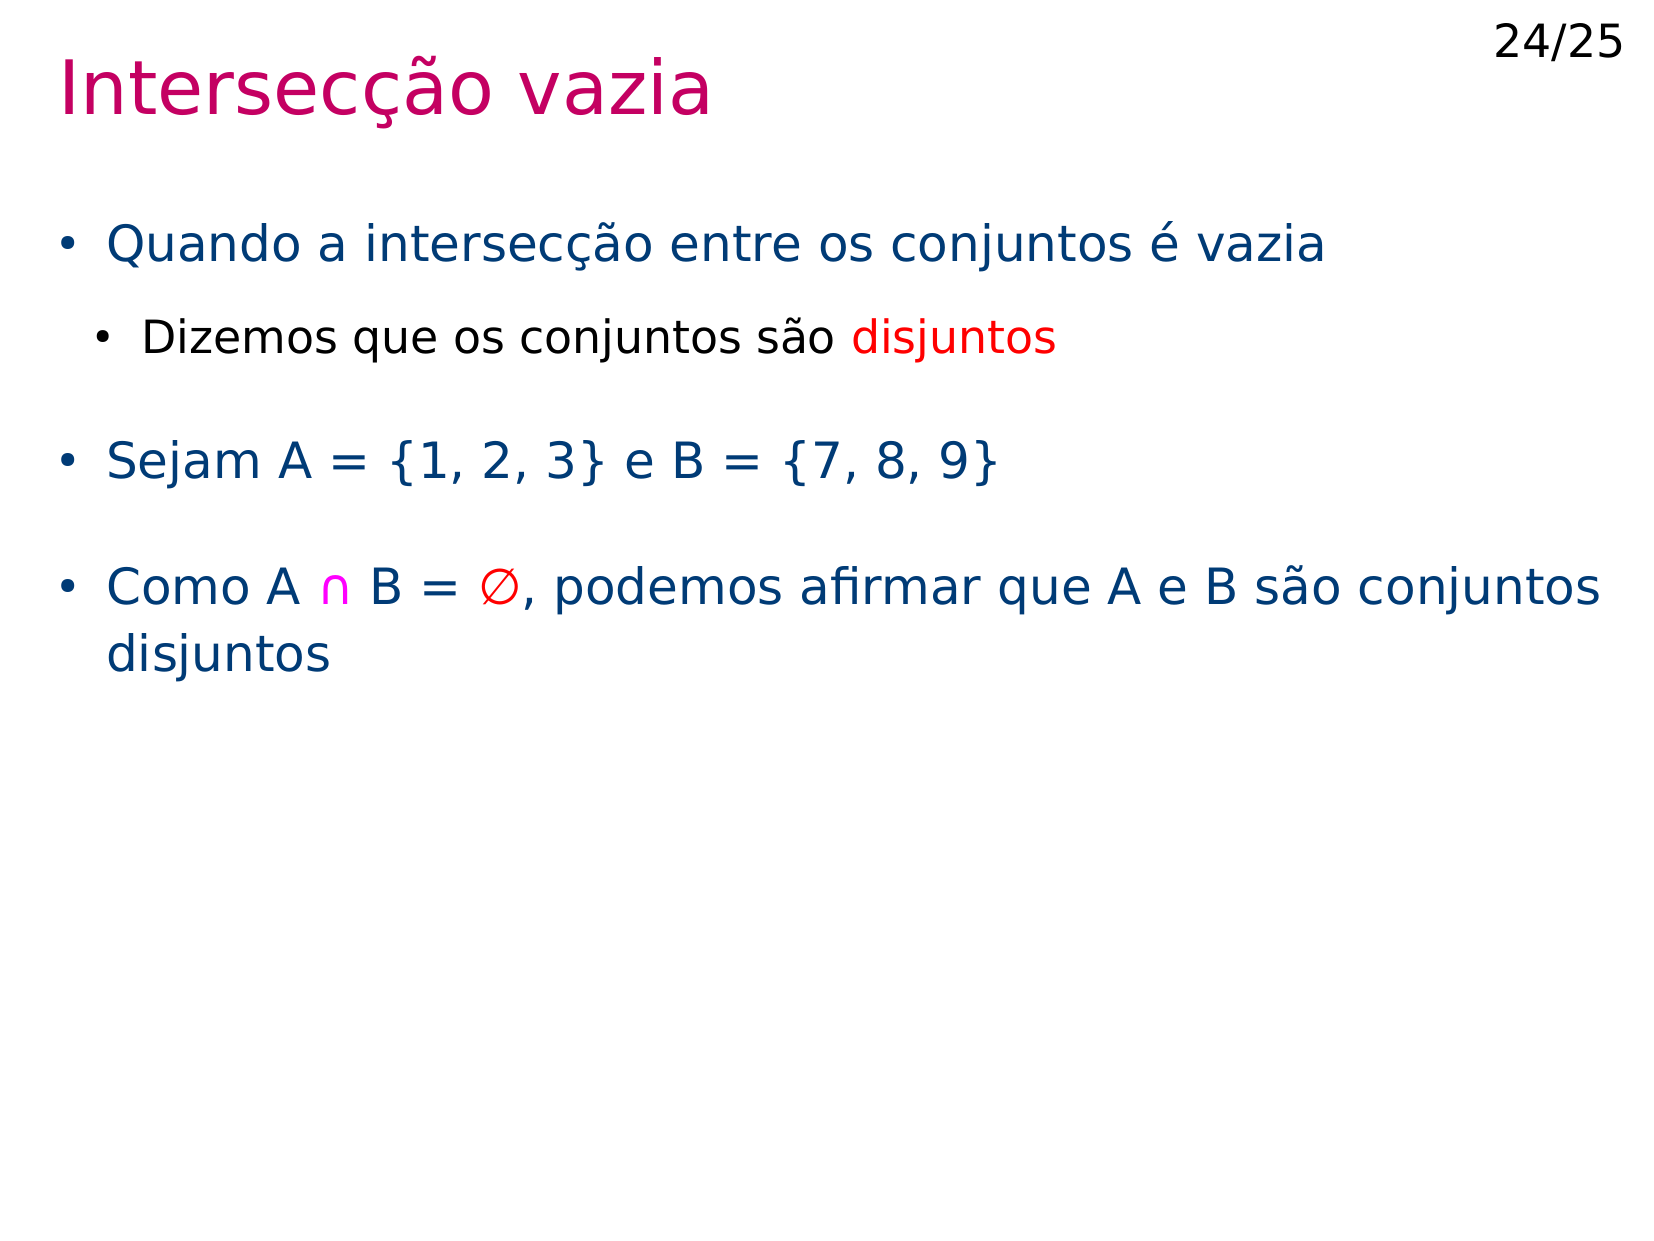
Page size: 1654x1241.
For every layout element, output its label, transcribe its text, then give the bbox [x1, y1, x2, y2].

list Quando a intersecção entre os conjuntos é vazia Dizemos que os conjuntos são disjuntos Sejam A = {1, 2, 3} e B = {7, 8, 9} Como A ∩ B = ∅, podemos afirmar que A e B são conjuntos disjuntos [59, 206, 1625, 1211]
title Intersecção vazia [59, 29, 1625, 148]
